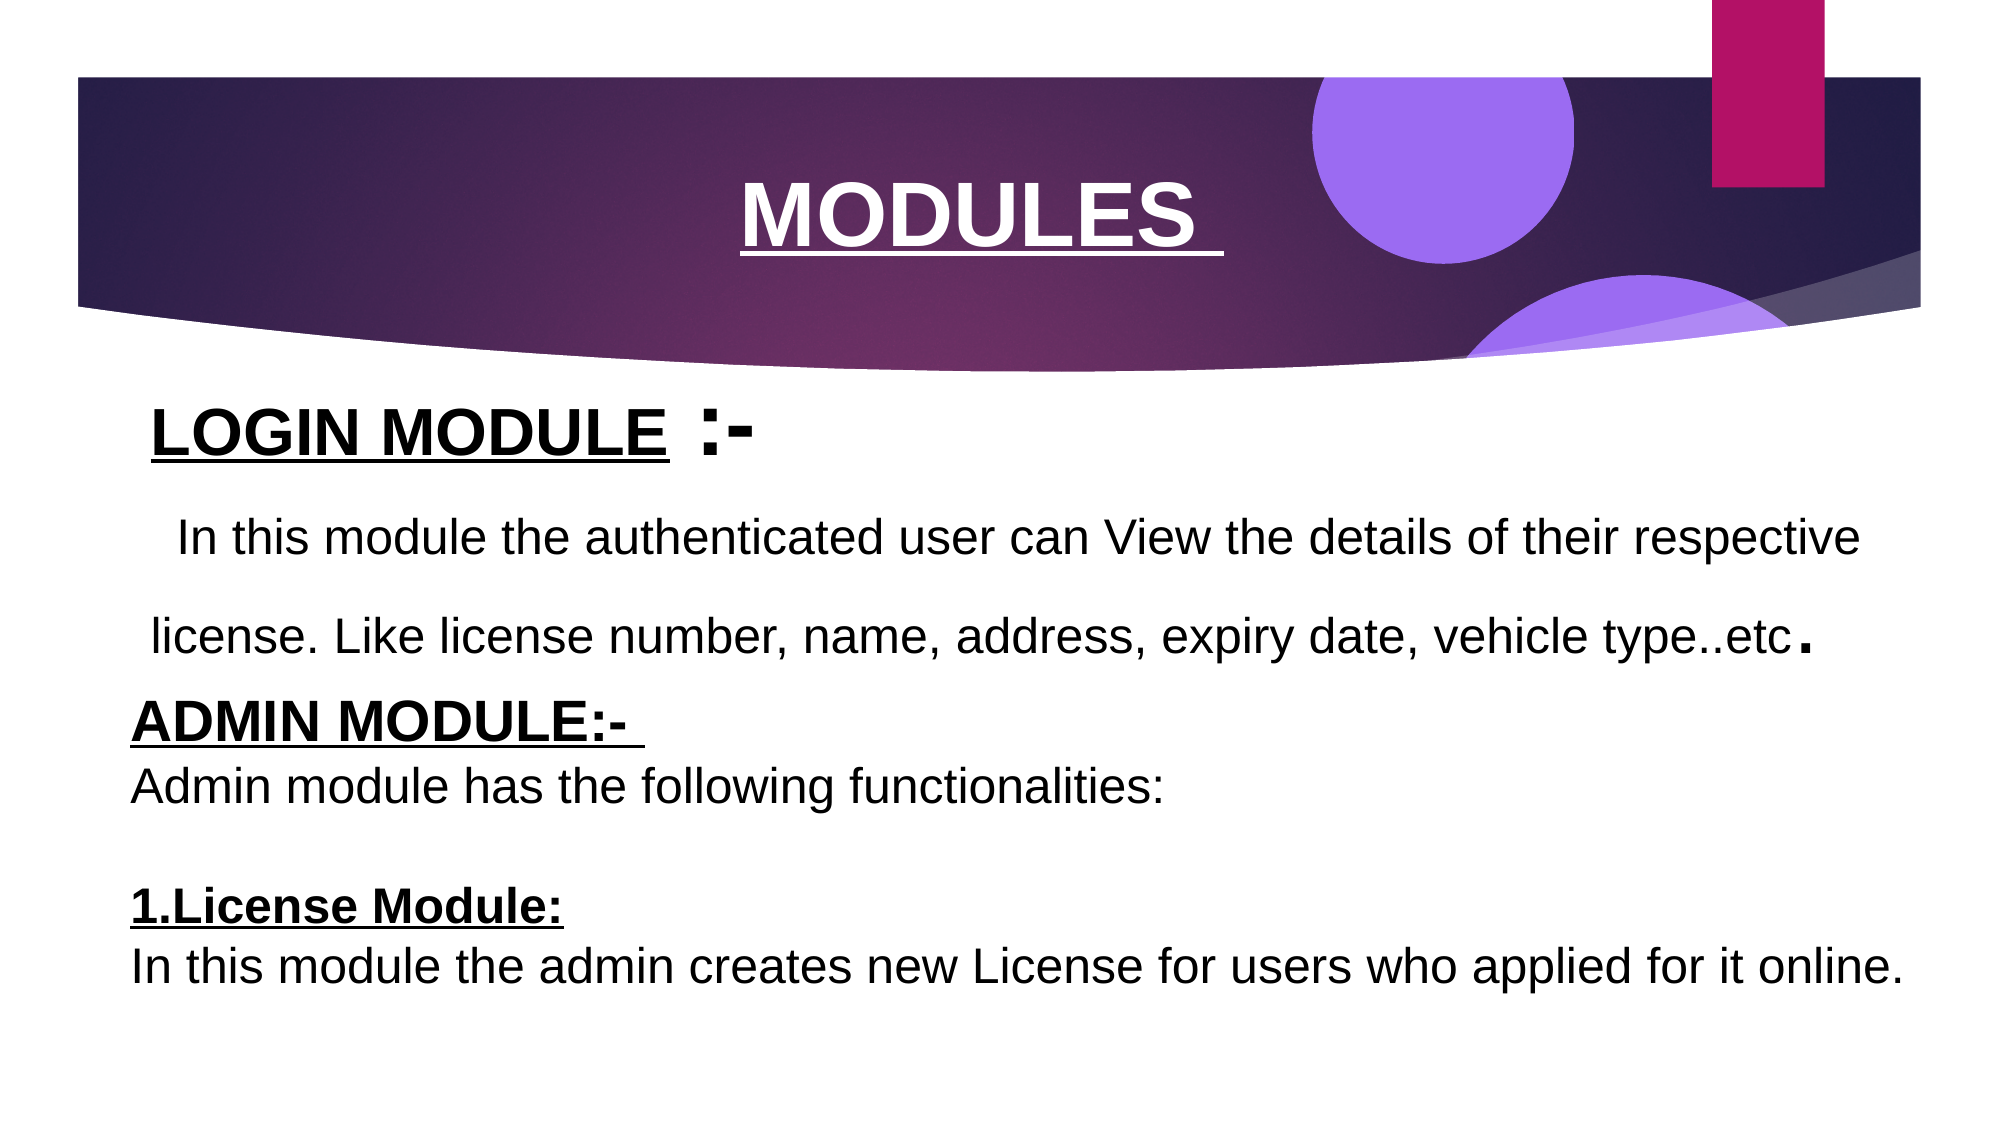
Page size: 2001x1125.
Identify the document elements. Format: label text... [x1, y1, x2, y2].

subtitle LOGIN MODULE :- In this module the authenticated user can View the details of their respective license. Like license number, name, address, expiry date, vehicle type..etc. [135, 369, 1974, 636]
text_box ADMIN MODULE:- Admin module has the following functionalities: 1.License Module: In this module the admin creates new License for users who applied for it online. [115, 675, 1954, 1001]
picture [1564, 78, 1920, 300]
title MODULES [189, 159, 1627, 276]
picture [79, 78, 1613, 369]
